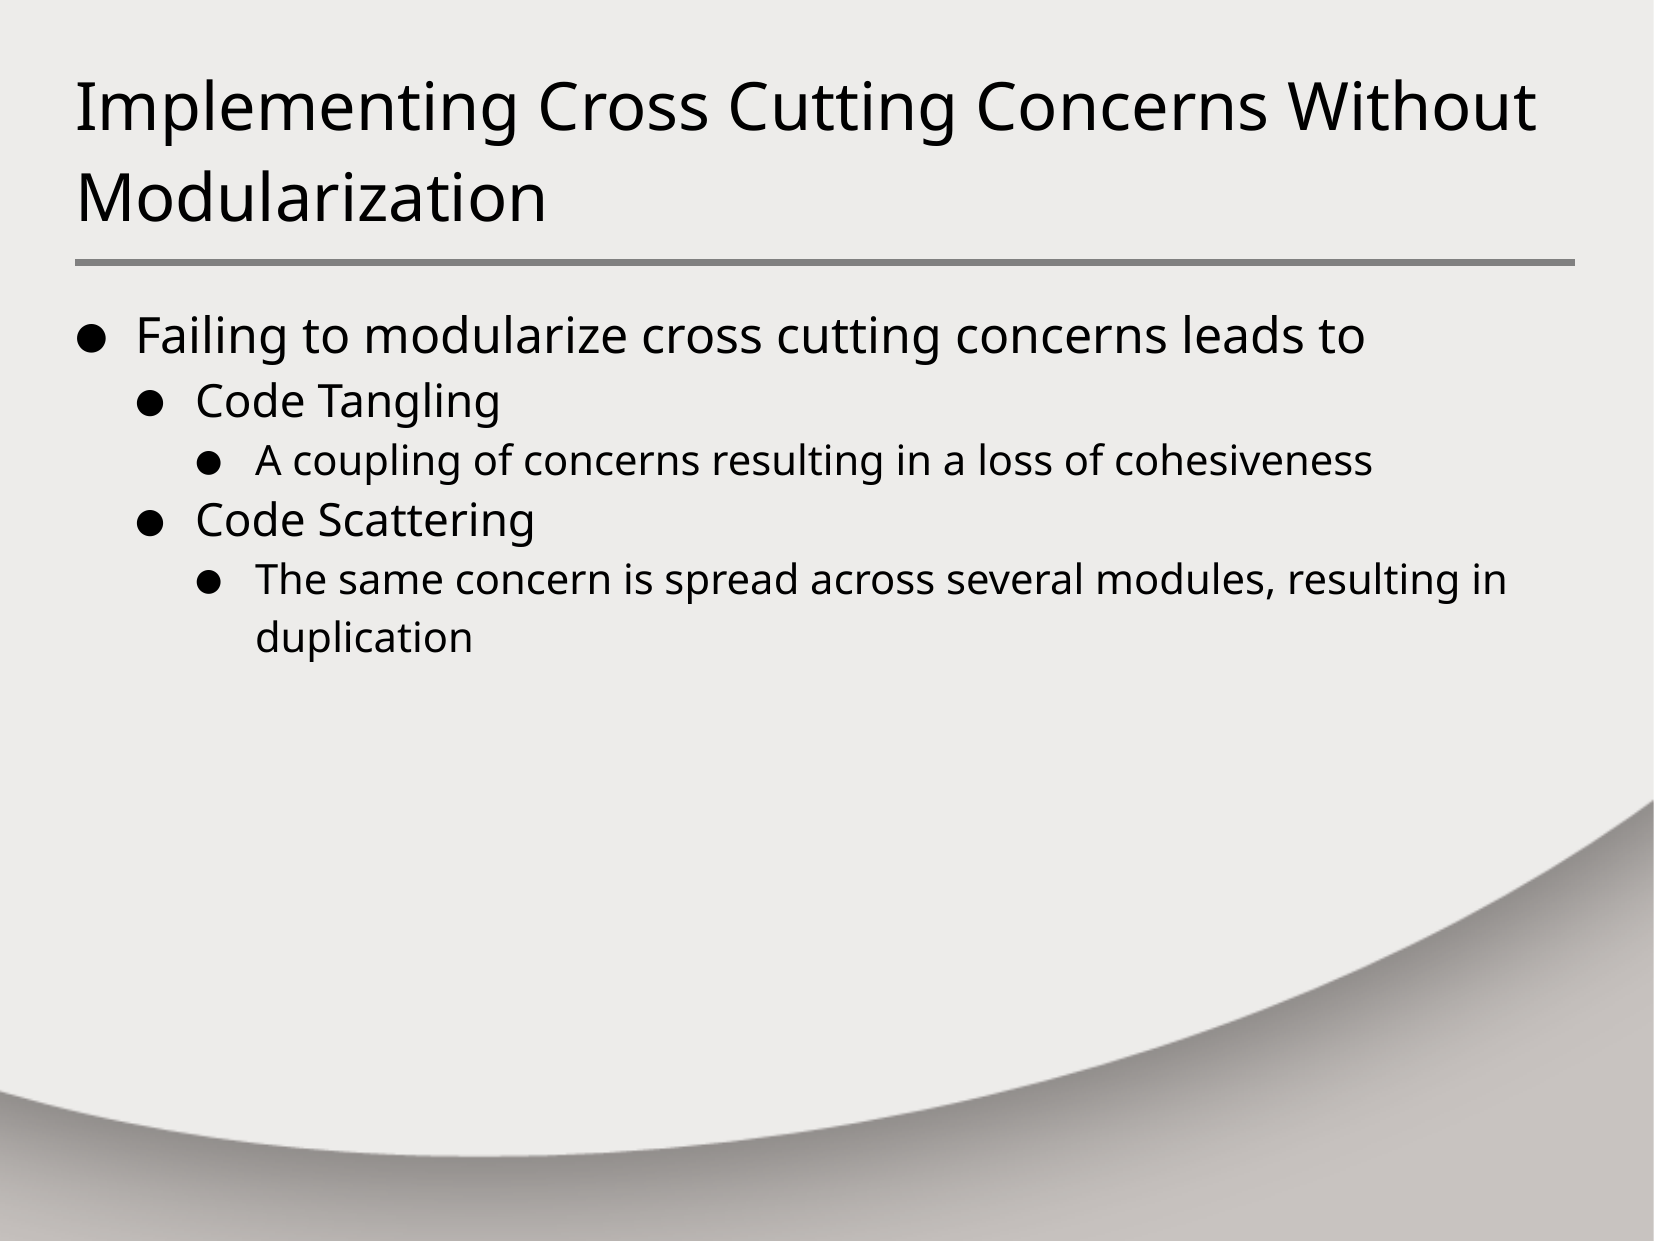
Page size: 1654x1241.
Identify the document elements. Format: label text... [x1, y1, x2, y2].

picture [0, 0, 1654, 1241]
title Implementing Cross Cutting Concerns Without Modularization [75, 75, 1576, 226]
list Failing to modularize cross cutting concerns leads to Code Tangling A coupling of concerns resulting in a loss of cohesiveness Code Scattering The same concern is spread across several modules, resulting in duplication [75, 299, 1576, 1163]
